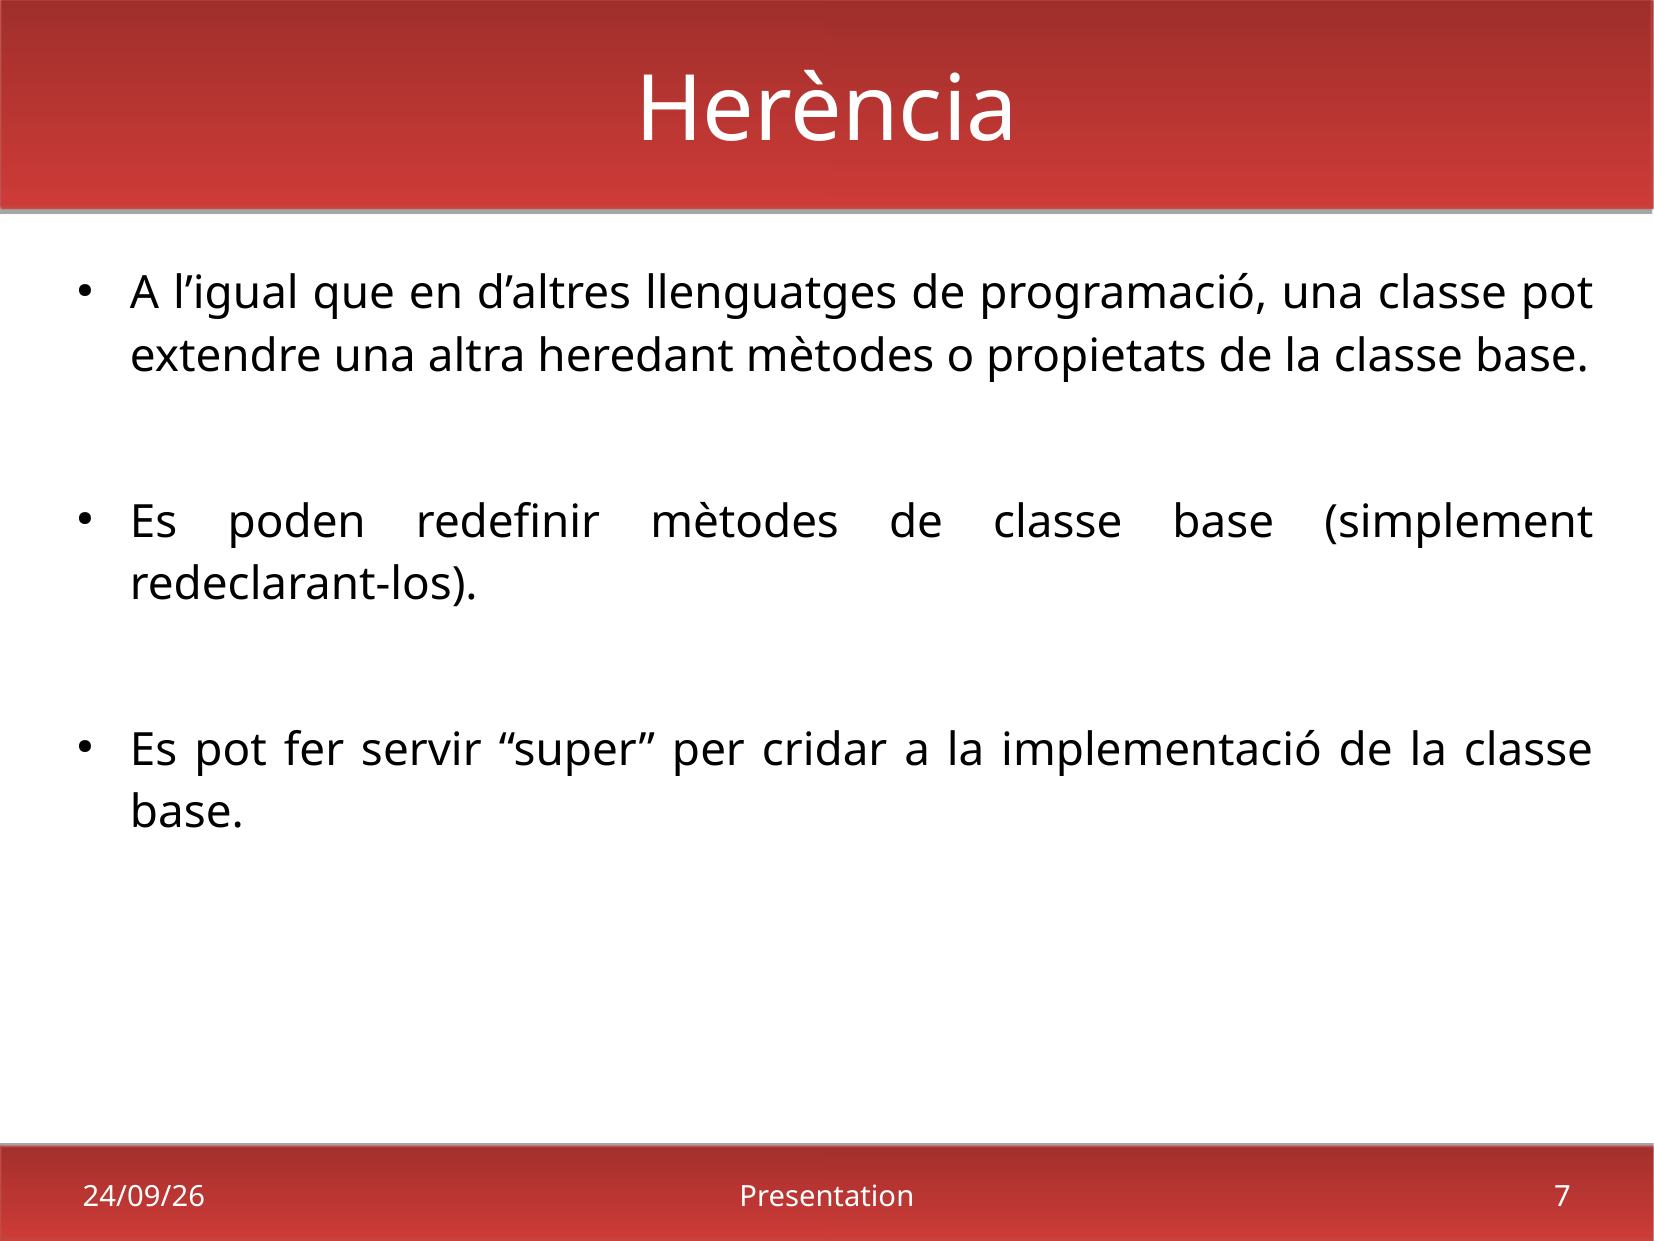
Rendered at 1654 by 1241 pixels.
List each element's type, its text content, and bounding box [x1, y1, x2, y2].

picture [0, 0, 1654, 214]
title Herència [59, 31, 1595, 178]
picture [0, 1143, 1654, 1241]
list A l’igual que en d’altres llenguatges de programació, una classe pot extendre una altra heredant mètodes o propietats de la classe base. Es poden redefinir mètodes de classe base (simplement redeclarant-los). Es pot fer servir “super” per cridar a la implementació de la classe base. [59, 259, 1595, 1079]
